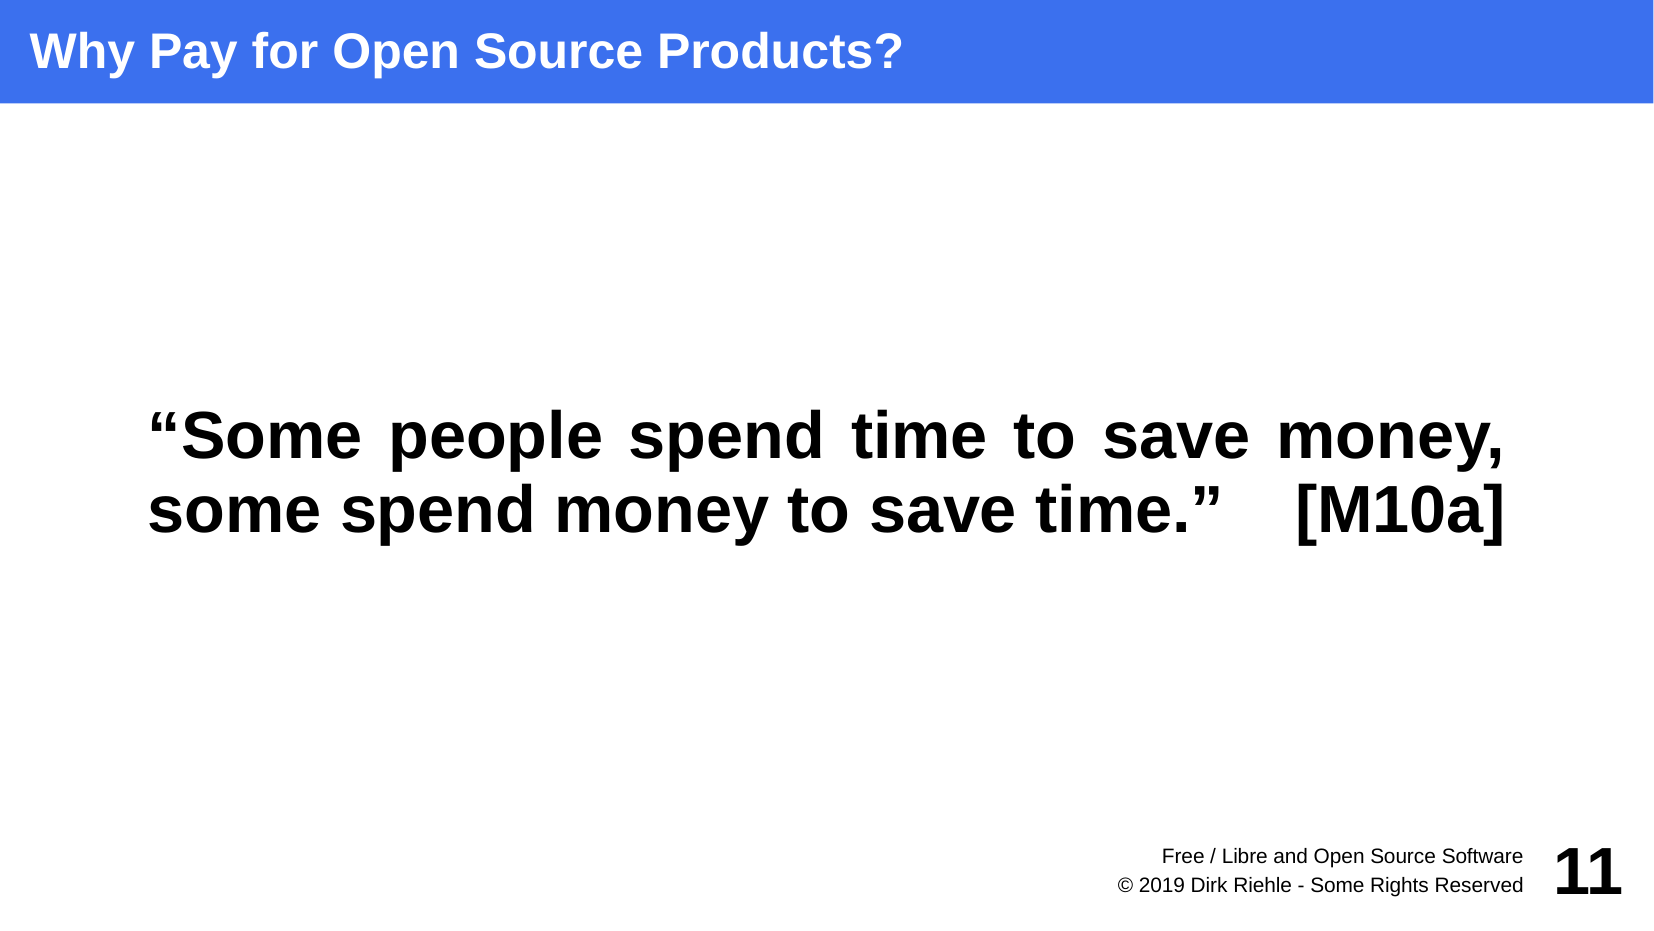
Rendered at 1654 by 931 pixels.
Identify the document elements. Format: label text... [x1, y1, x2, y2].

subtitle “Some people spend time to save money, some spend money to save time.” [M10a] [29, 132, 1625, 813]
title Why Pay for Open Source Products? [0, 0, 1654, 104]
